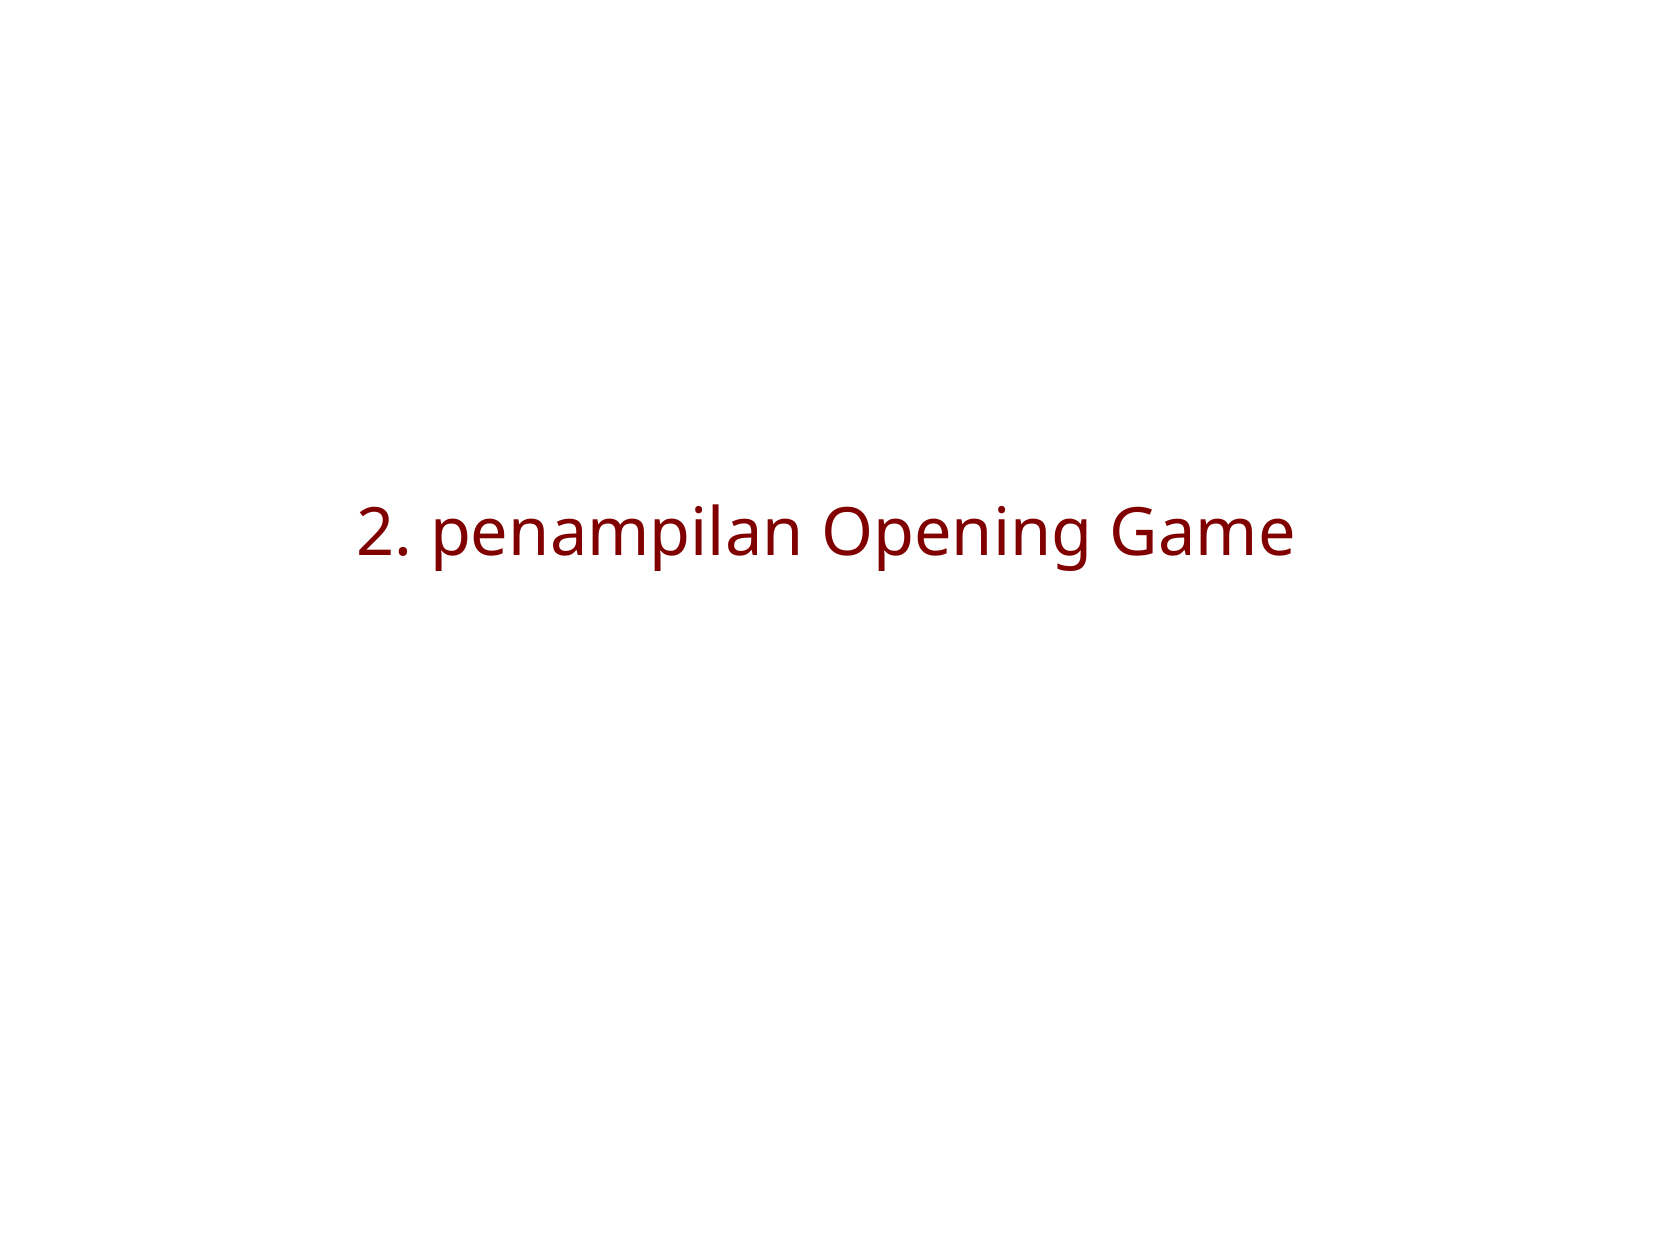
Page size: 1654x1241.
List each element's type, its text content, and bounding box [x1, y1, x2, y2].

subtitle 2. penampilan Opening Game [82, 49, 1571, 1010]
